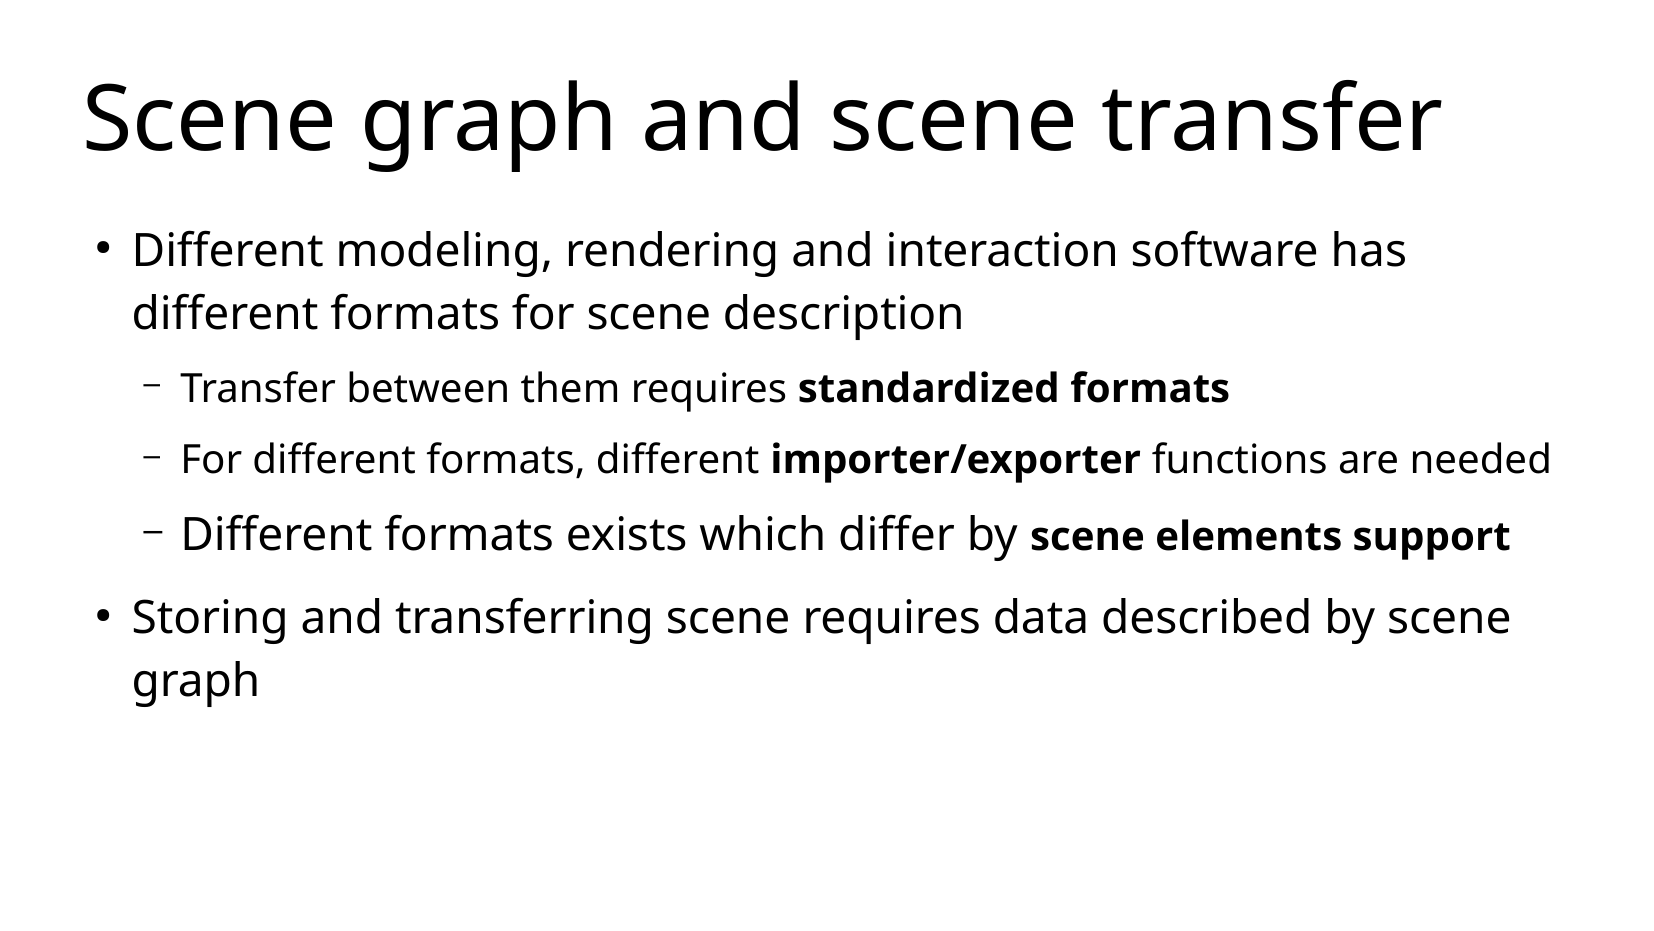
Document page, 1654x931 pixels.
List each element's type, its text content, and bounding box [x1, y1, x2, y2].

list Different modeling, rendering and interaction software has different formats for scene description Transfer between them requires standardized formats For different formats, different importer/exporter functions are needed Different formats exists which differ by scene elements support Storing and transferring scene requires data described by scene graph [82, 217, 1571, 758]
title Scene graph and scene transfer [82, 37, 1571, 193]
